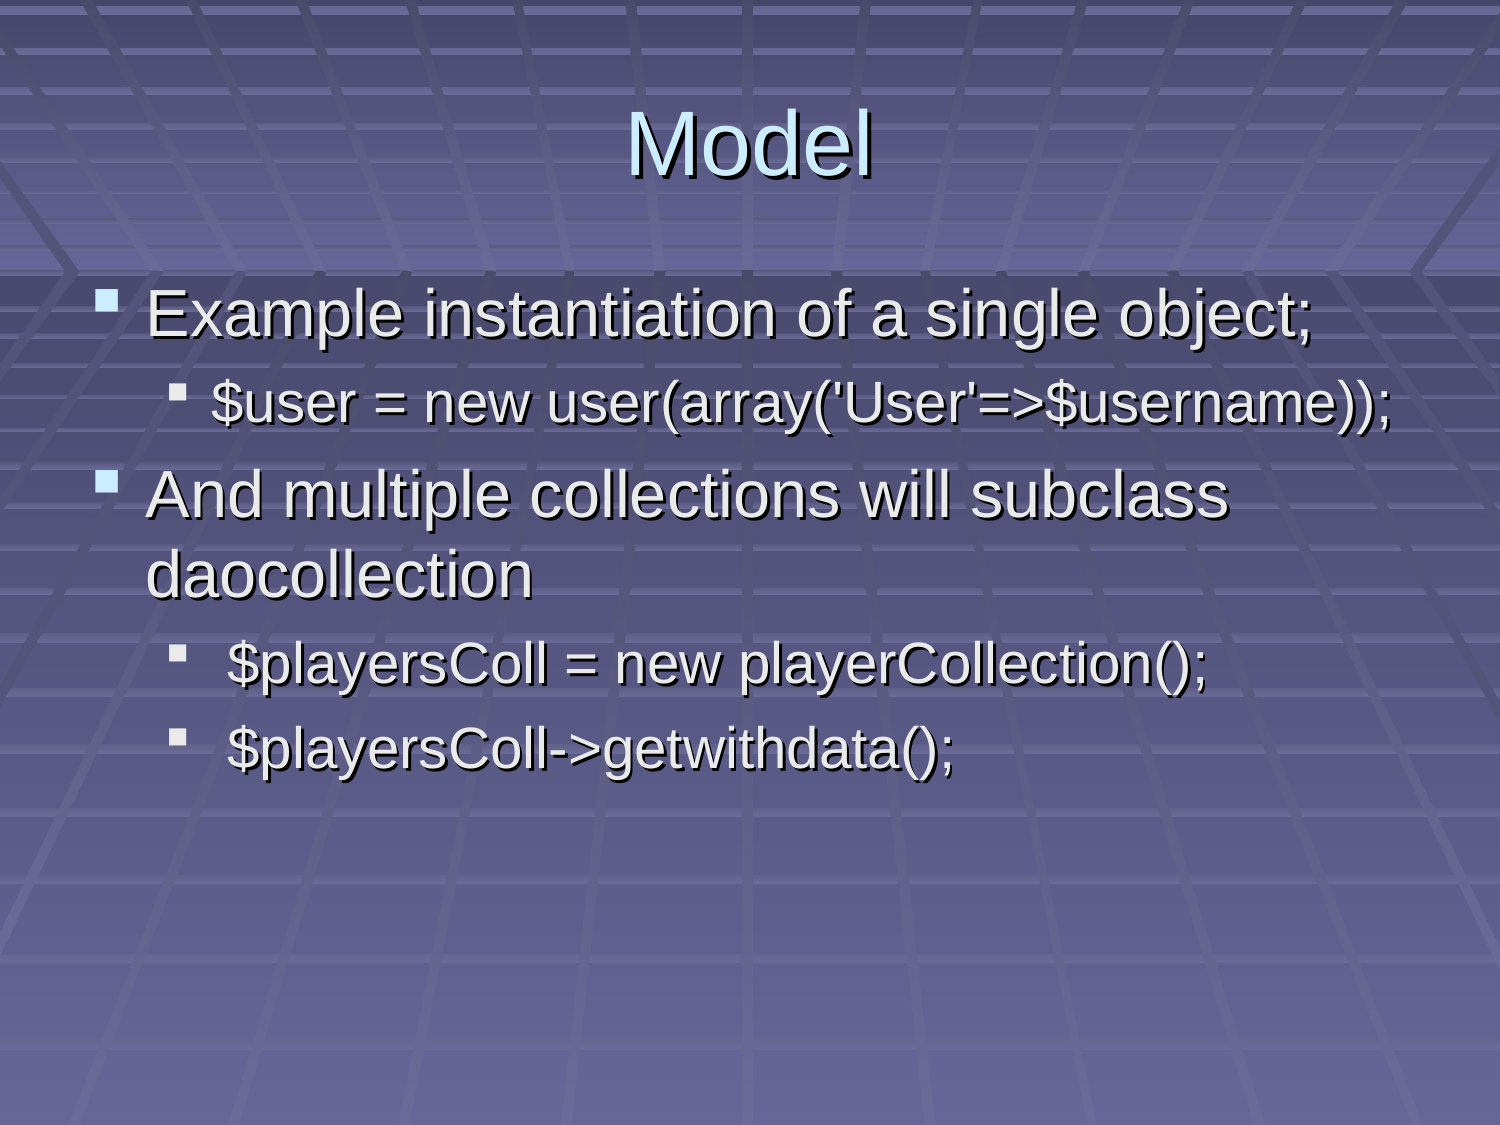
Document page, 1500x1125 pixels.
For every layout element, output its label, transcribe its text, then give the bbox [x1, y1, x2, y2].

title Model [74, 44, 1425, 233]
list Example instantiation of a single object; $user = new user(array('User'=>$username)); And multiple collections will subclass daocollection $playersColl = new playerCollection(); $playersColl->getwithdata(); [74, 262, 1425, 1000]
